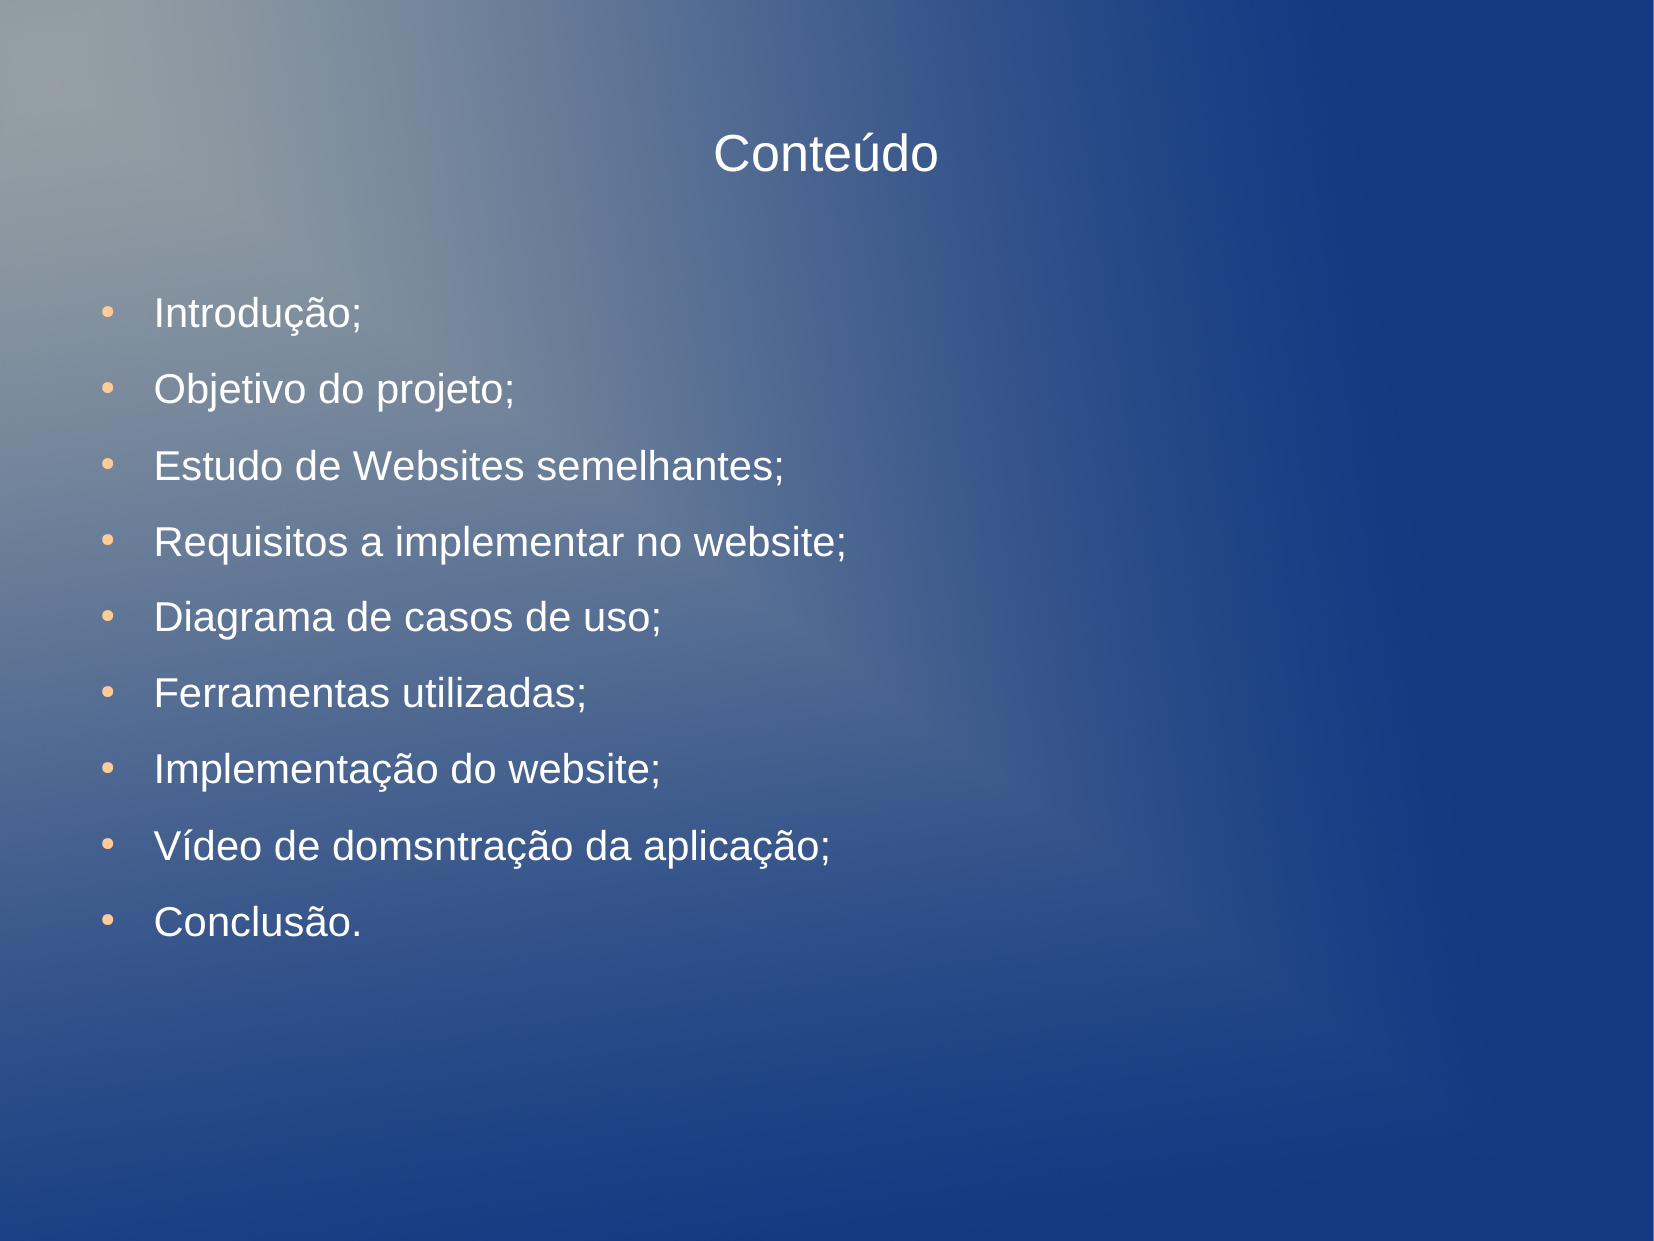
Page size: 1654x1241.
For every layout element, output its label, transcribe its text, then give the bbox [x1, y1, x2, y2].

picture [0, 0, 1654, 1241]
title Conteúdo [82, 49, 1571, 257]
list Introdução; Objetivo do projeto; Estudo de Websites semelhantes; Requisitos a implementar no website; Diagrama de casos de uso; Ferramentas utilizadas; Implementação do website; Vídeo de domsntração da aplicação; Conclusão. [82, 290, 1571, 1109]
